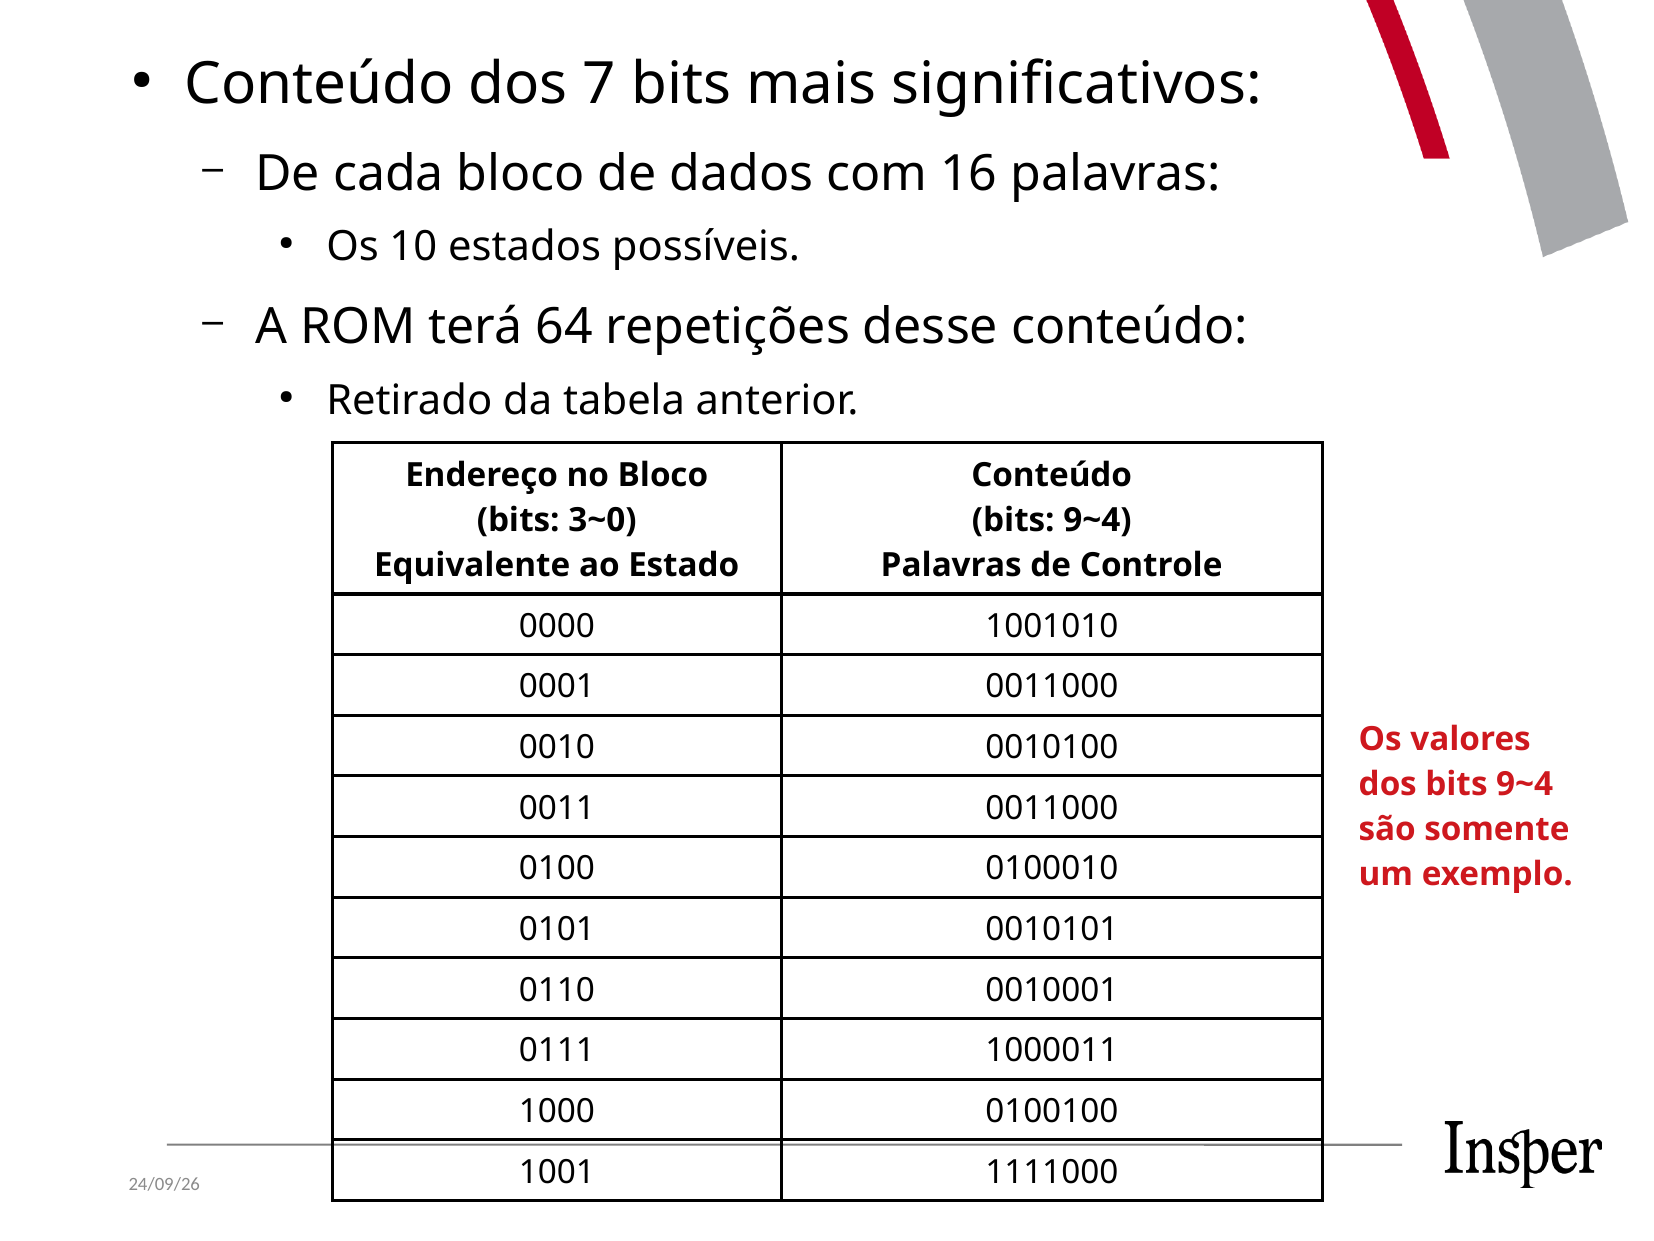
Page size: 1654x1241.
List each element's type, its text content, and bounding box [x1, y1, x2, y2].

table_cell 0001 [334, 656, 780, 714]
table_cell 0111 [334, 1020, 780, 1078]
table_cell 0100100 [783, 1081, 1321, 1138]
table_cell 0100 [334, 838, 780, 896]
table_cell 0100010 [783, 838, 1321, 896]
table_cell 1001 [334, 1141, 780, 1199]
table_cell 0011000 [783, 777, 1321, 835]
table_cell 0000 [334, 596, 780, 653]
table_cell 0010100 [783, 717, 1321, 774]
table_cell 1000 [334, 1081, 780, 1138]
table_cell 0011000 [783, 656, 1321, 714]
table_cell 0010101 [783, 899, 1321, 956]
table_cell 0011 [334, 777, 780, 835]
table_header Conteúdo (bits: 9~4) Palavras de Controle [783, 444, 1321, 592]
table_cell 1111000 [783, 1141, 1321, 1199]
table_header Endereço no Bloco (bits: 3~0) Equivalente ao Estado [334, 444, 780, 592]
table_cell 0101 [334, 899, 780, 956]
text_box Os valores dos bits 9~4 são somente um exemplo. [1343, 707, 1615, 884]
table_cell 0010 [334, 717, 780, 774]
table_cell 1000011 [783, 1020, 1321, 1078]
list Conteúdo dos 7 bits mais significativos: De cada bloco de dados com 16 palavras: Os 10 estados possíveis. A ROM terá 64 repetições desse conteúdo: Retirado da tabela anterior. [113, 53, 1540, 1134]
table_cell 1001010 [783, 596, 1321, 653]
table_cell 0110 [334, 959, 780, 1017]
table_cell 0010001 [783, 959, 1321, 1017]
